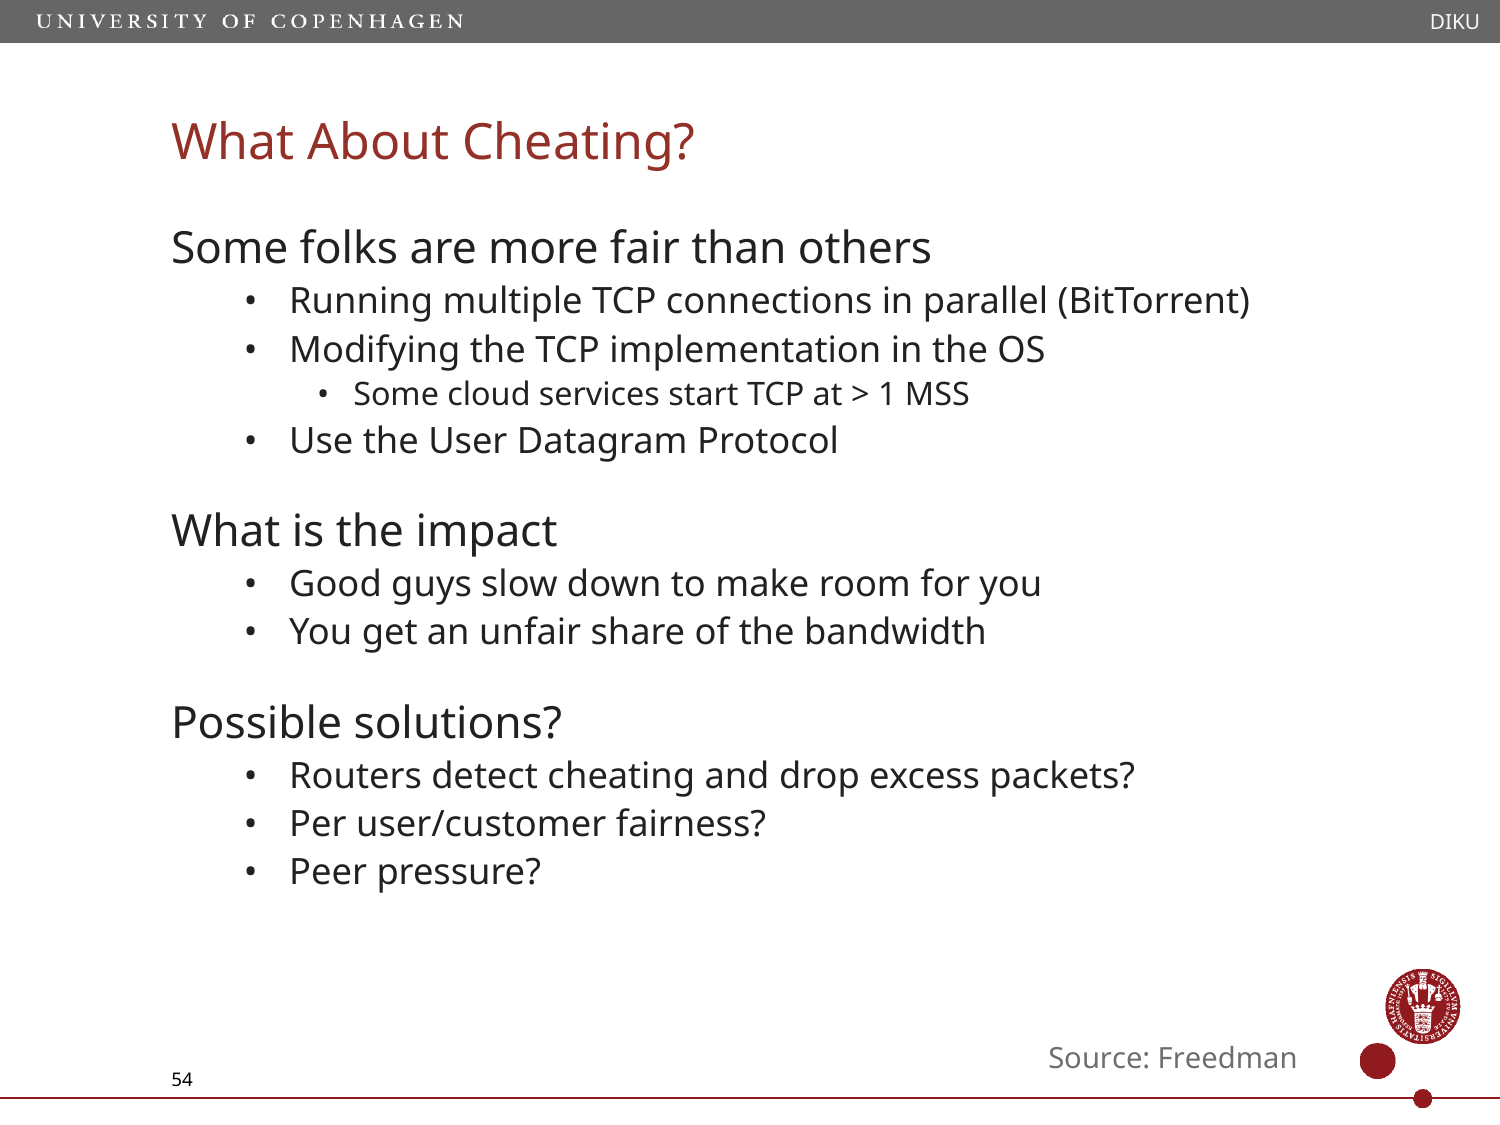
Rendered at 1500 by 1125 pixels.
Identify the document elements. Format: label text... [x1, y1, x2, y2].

picture [0, 910, 1500, 1122]
list Some folks are more fair than others Running multiple TCP connections in parallel (BitTorrent) Modifying the TCP implementation in the OS Some cloud services start TCP at > 1 MSS Use the User Datagram Protocol What is the impact Good guys slow down to make room for you You get an unfair share of the bandwidth Possible solutions? Routers detect cheating and drop excess packets? Per user/customer fairness? Peer pressure? [171, 225, 1329, 900]
text_box DIKU [469, 0, 1495, 43]
text_box Source: Freedman [1033, 1031, 1341, 1083]
title What About Cheating? [171, 75, 1329, 171]
text_box <number> [171, 1067, 522, 1092]
